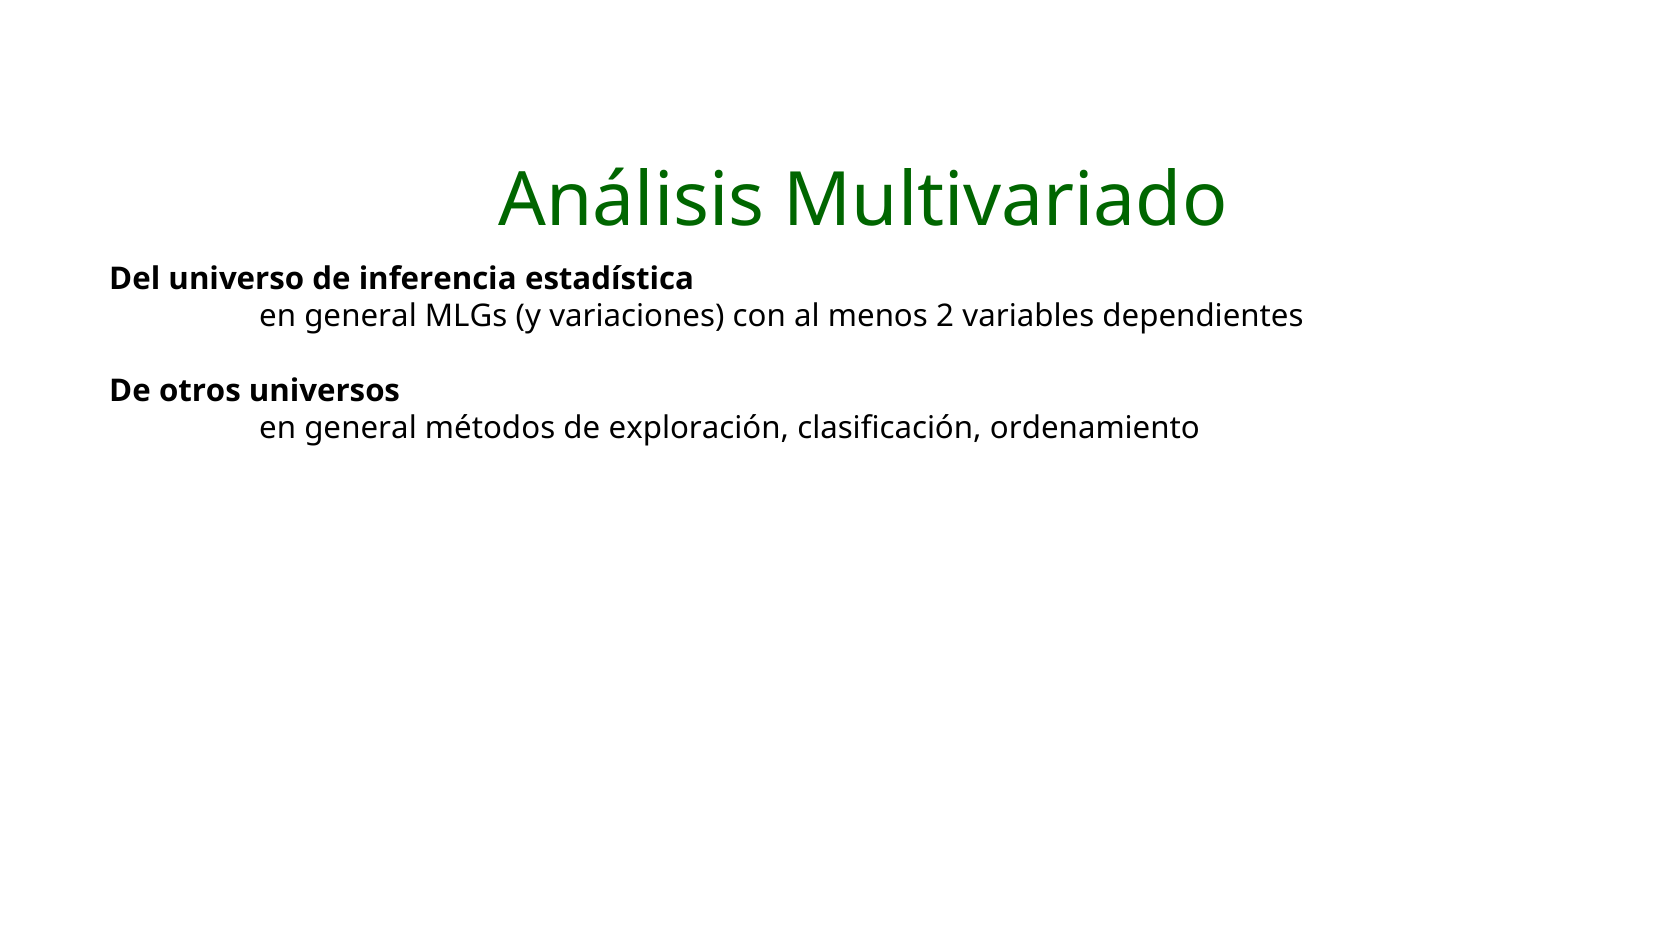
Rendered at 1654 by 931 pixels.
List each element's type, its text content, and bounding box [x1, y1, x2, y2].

text_box Del universo de inferencia estadística en general MLGs (y variaciones) con al menos 2 variables dependientes De otros universos en general métodos de exploración, clasificación, ordenamiento [94, 250, 1501, 453]
text_box Análisis Multivariado [483, 142, 1243, 249]
